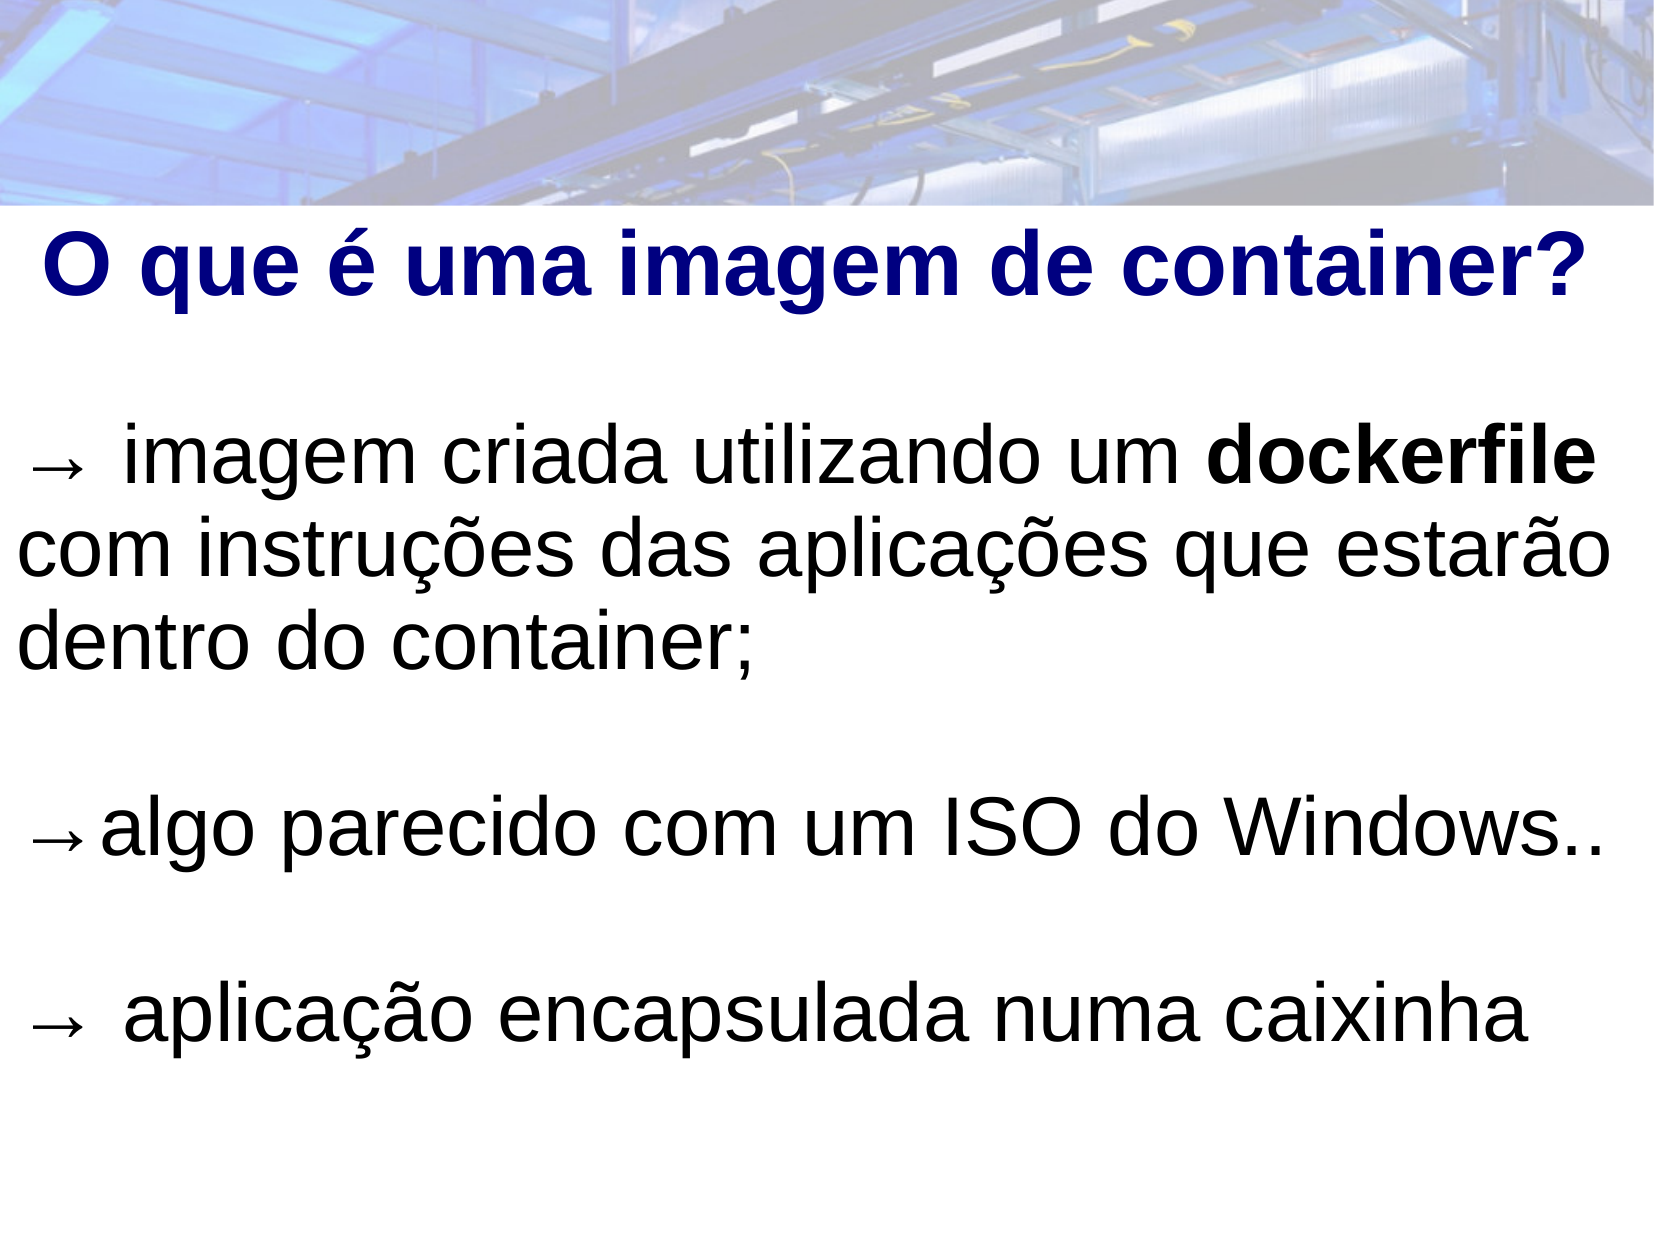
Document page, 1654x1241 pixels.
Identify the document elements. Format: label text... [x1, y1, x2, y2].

picture [0, 0, 1654, 1241]
text_box O que é uma imagem de container? → imagem criada utilizando um dockerfile com instruções das aplicações que estarão dentro do container; →algo parecido com um ISO do Windows.. → aplicação encapsulada numa caixinha [1, 205, 1632, 1241]
